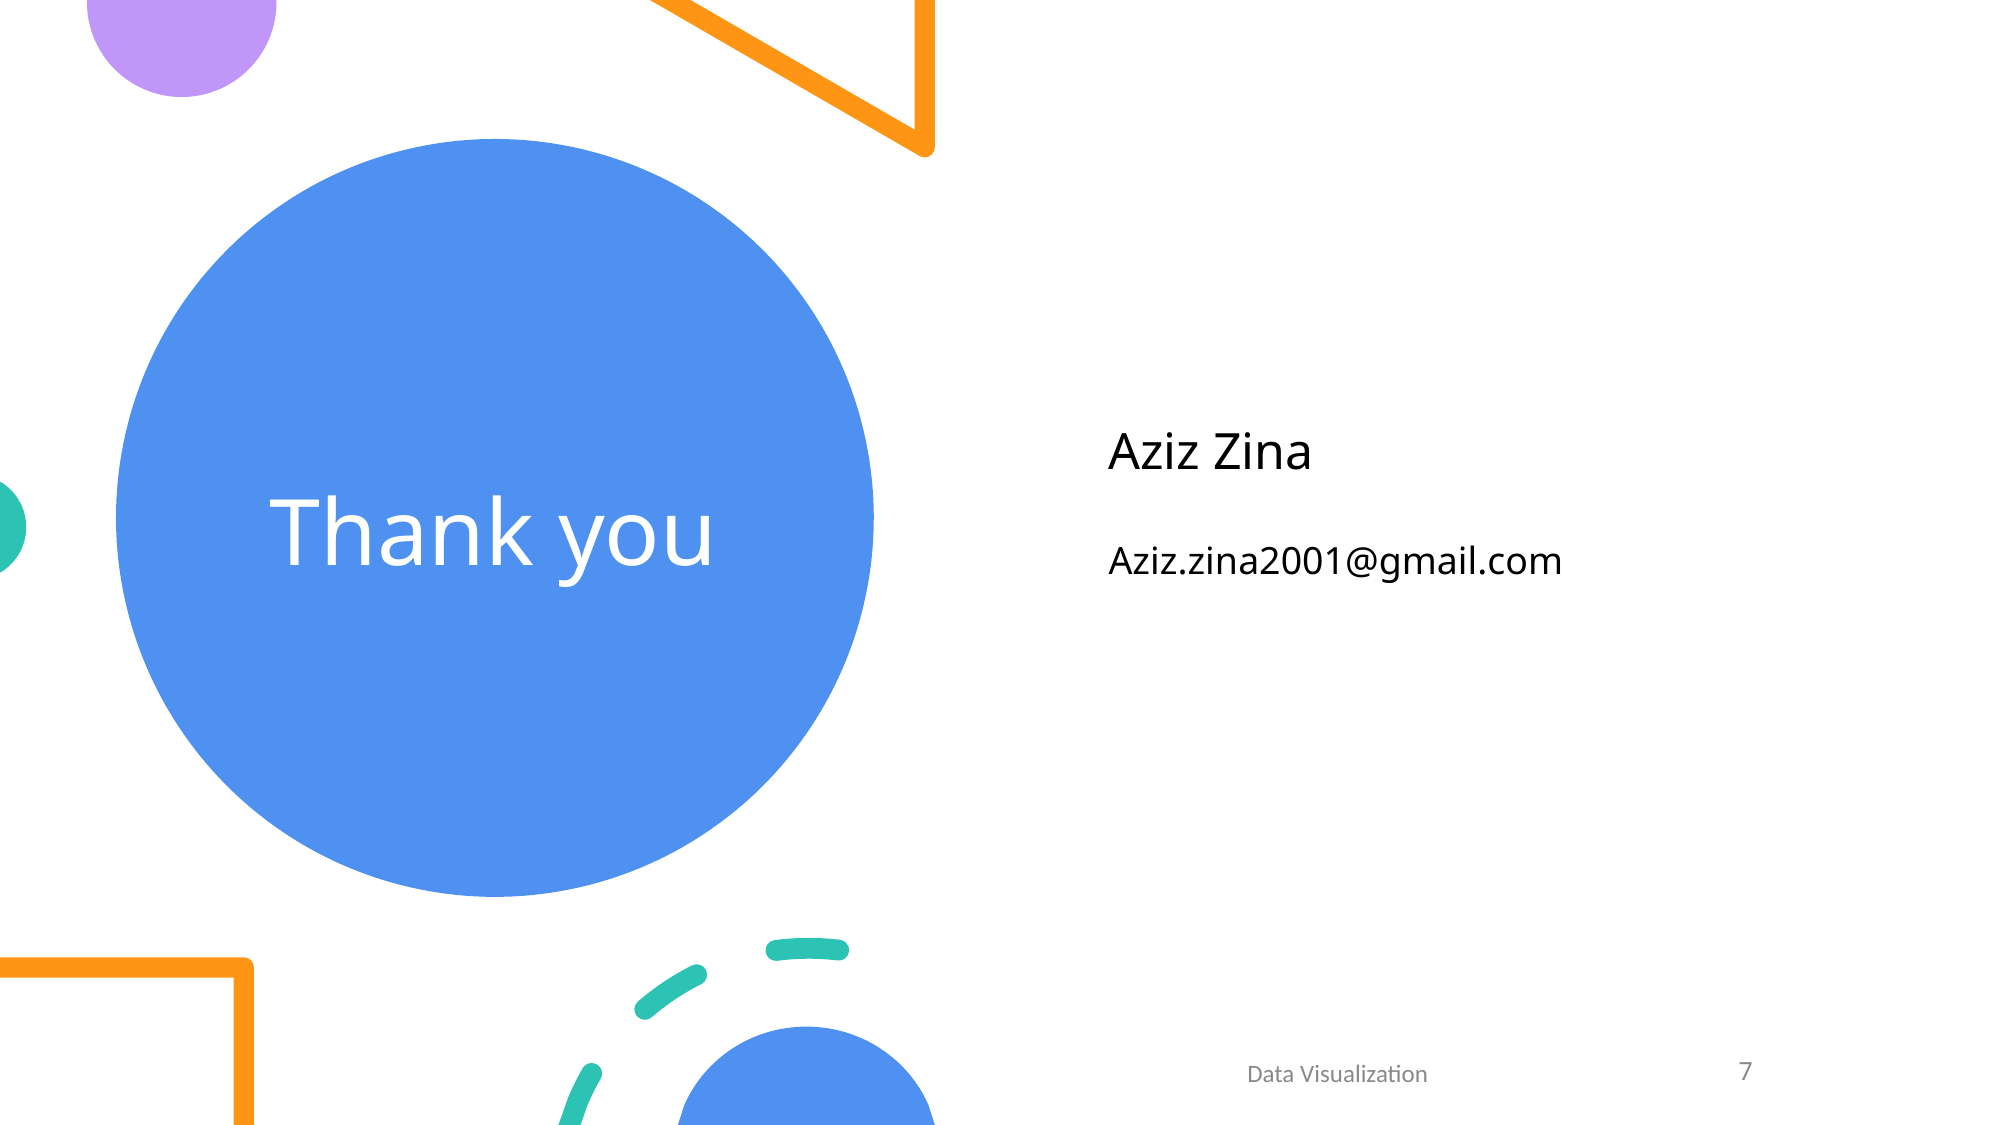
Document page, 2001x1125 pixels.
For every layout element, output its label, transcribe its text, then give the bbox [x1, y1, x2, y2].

list Aziz Zina Aziz.zina2001@gmail.com [1093, 418, 1867, 608]
title Thank you [228, 202, 760, 871]
text_box [1723, 1042, 1864, 1103]
text_box Data Visualization [1000, 1042, 1676, 1103]
